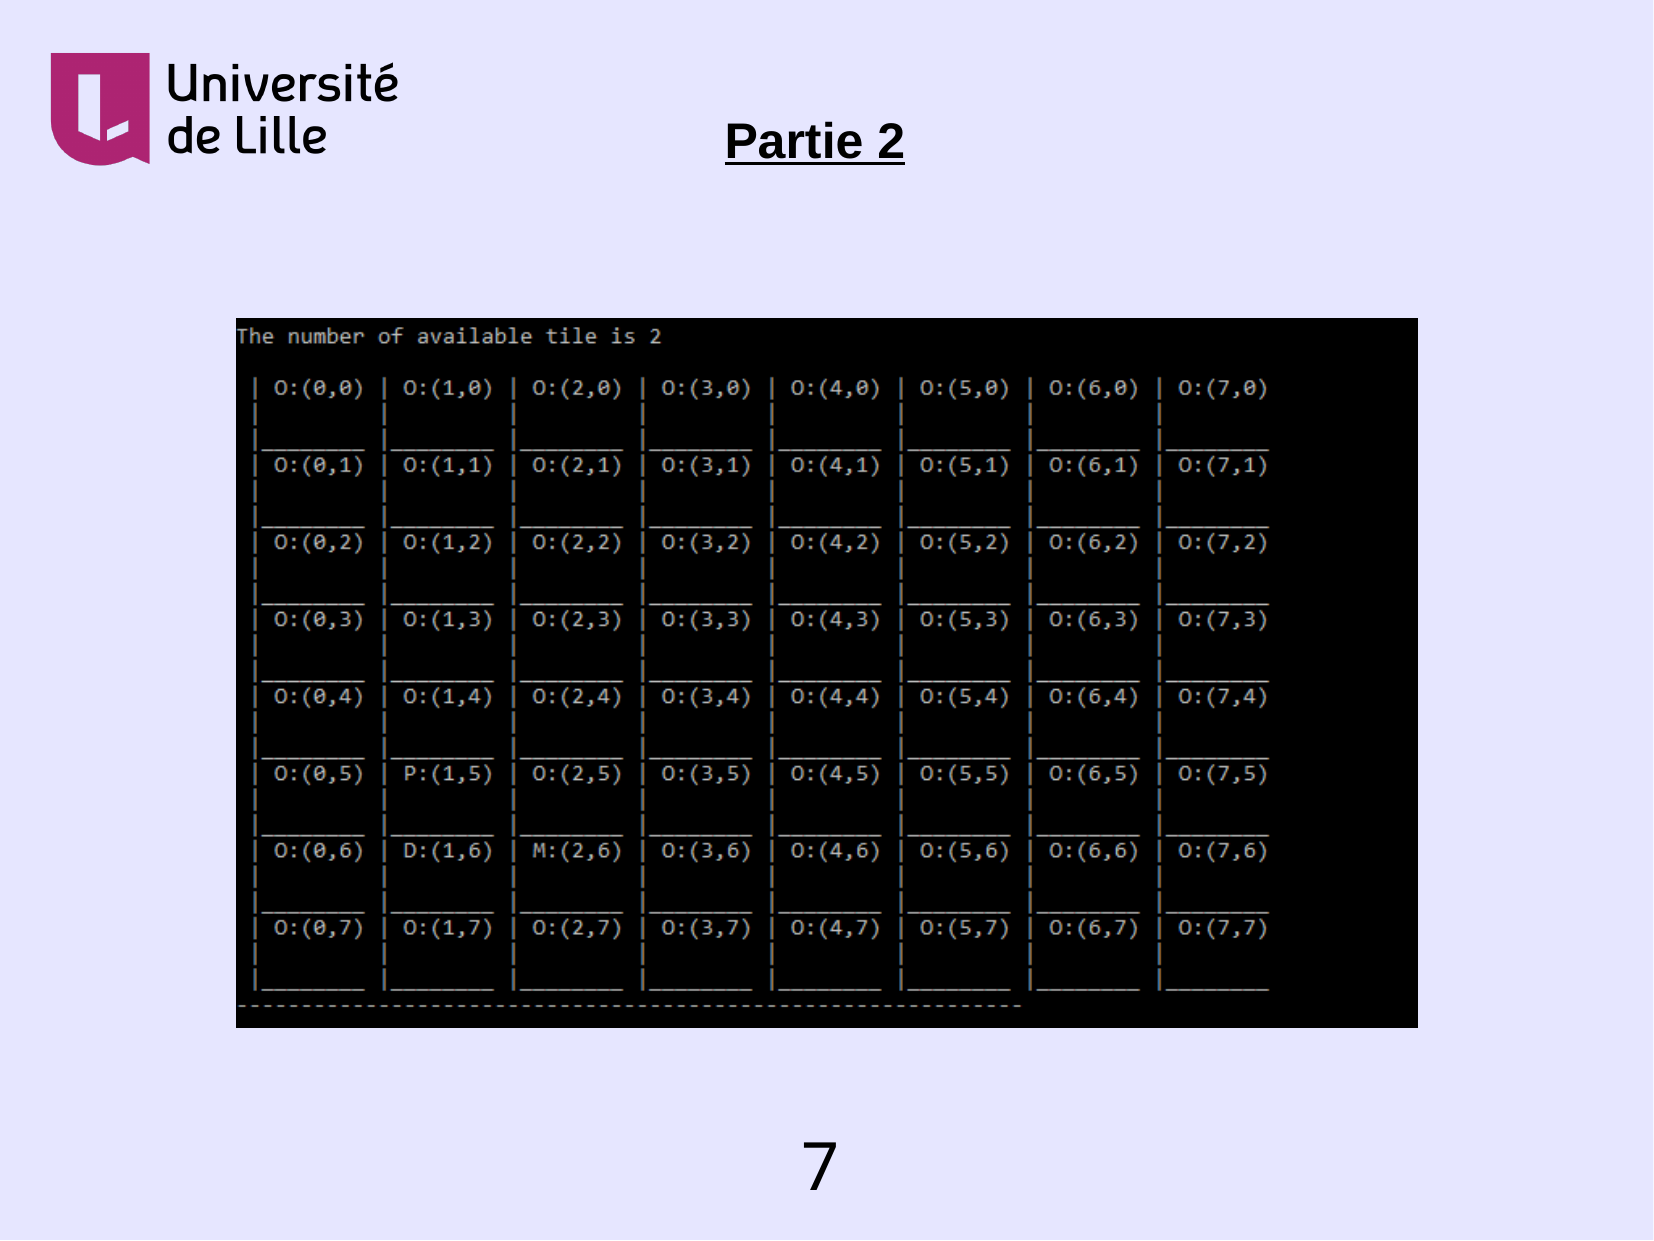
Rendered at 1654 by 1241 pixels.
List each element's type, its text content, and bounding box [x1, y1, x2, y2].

picture [1, 5, 447, 213]
footer 7 [541, 1130, 1100, 1197]
text_box Partie 2 [614, 106, 1016, 179]
picture [236, 318, 1418, 1028]
